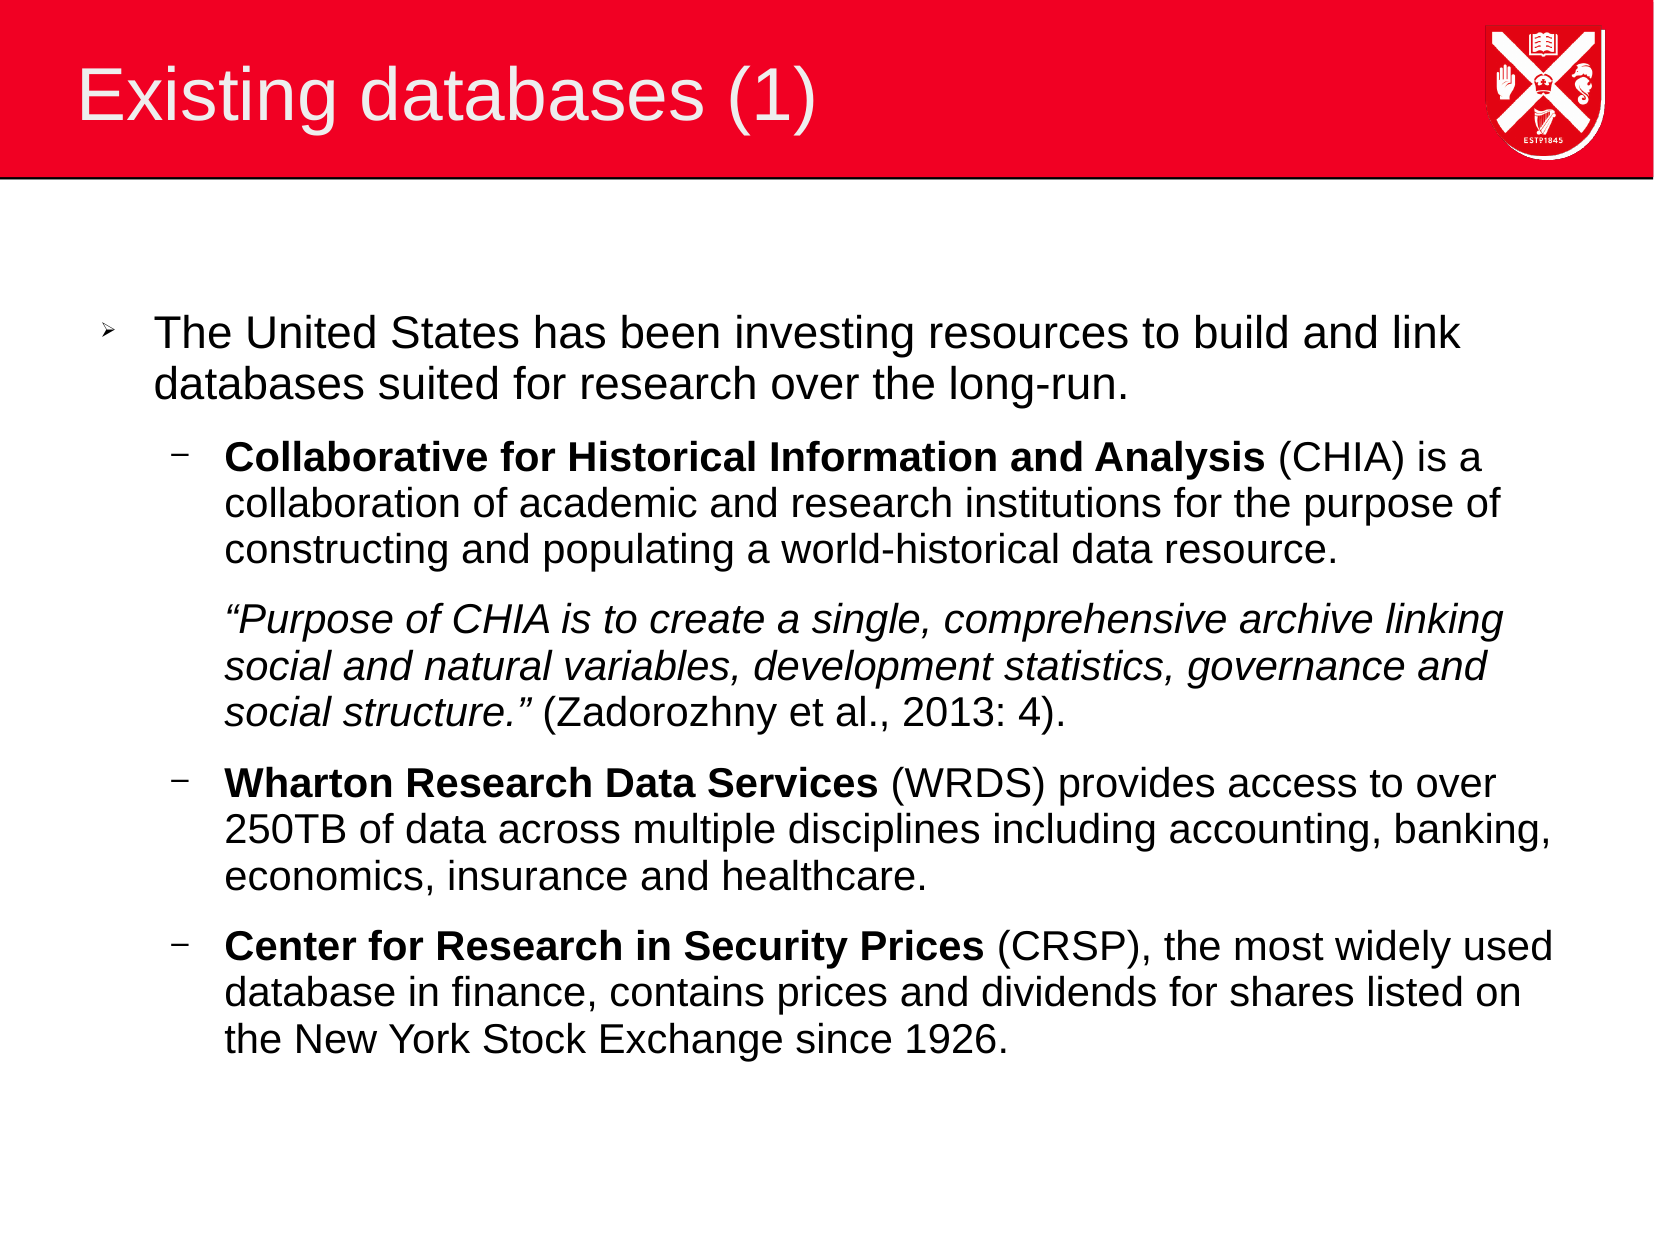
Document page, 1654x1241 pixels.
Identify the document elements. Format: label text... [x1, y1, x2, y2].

picture [1478, 25, 1609, 156]
list The United States has been investing resources to build and link databases suited for research over the long-run. Collaborative for Historical Information and Analysis (CHIA) is a collaboration of academic and research institutions for the purpose of constructing and populating a world-historical data resource. “Purpose of CHIA is to create a single, comprehensive archive linking social and natural variables, development statistics, governance and social structure.” (Zadorozhny et al., 2013: 4). Wharton Research Data Services (WRDS) provides access to over 250TB of data across multiple disciplines including accounting, banking, economics, insurance and healthcare. Center for Research in Security Prices (CRSP), the most widely used database in finance, contains prices and dividends for shares listed on the New York Stock Exchange since 1926. [82, 307, 1571, 1170]
title Existing databases (1) [0, 0, 1654, 178]
